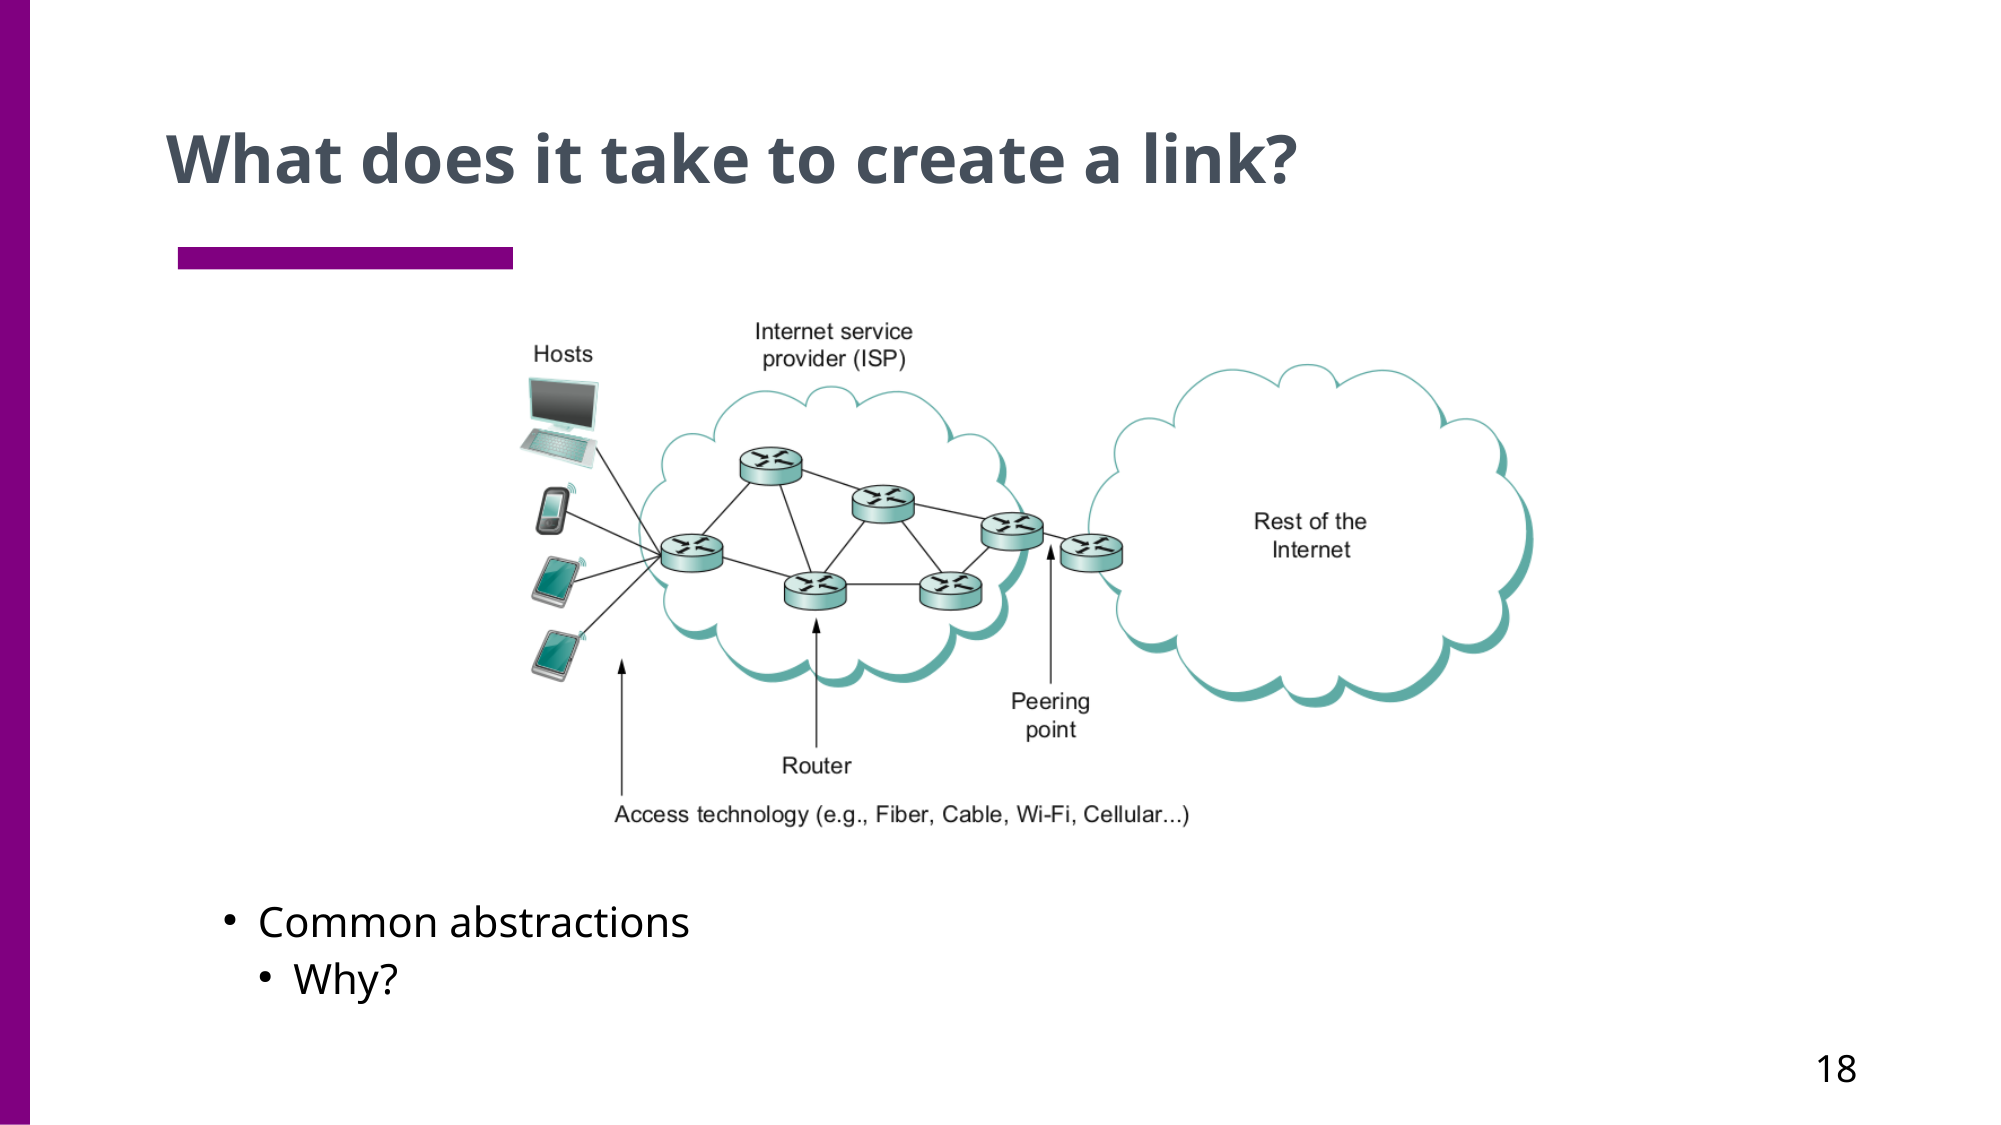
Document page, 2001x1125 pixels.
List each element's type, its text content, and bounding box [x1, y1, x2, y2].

text_box What does it take to create a link? [151, 0, 1849, 212]
picture [330, 277, 1596, 856]
text_box Common abstractions Why? [207, 885, 1527, 1053]
